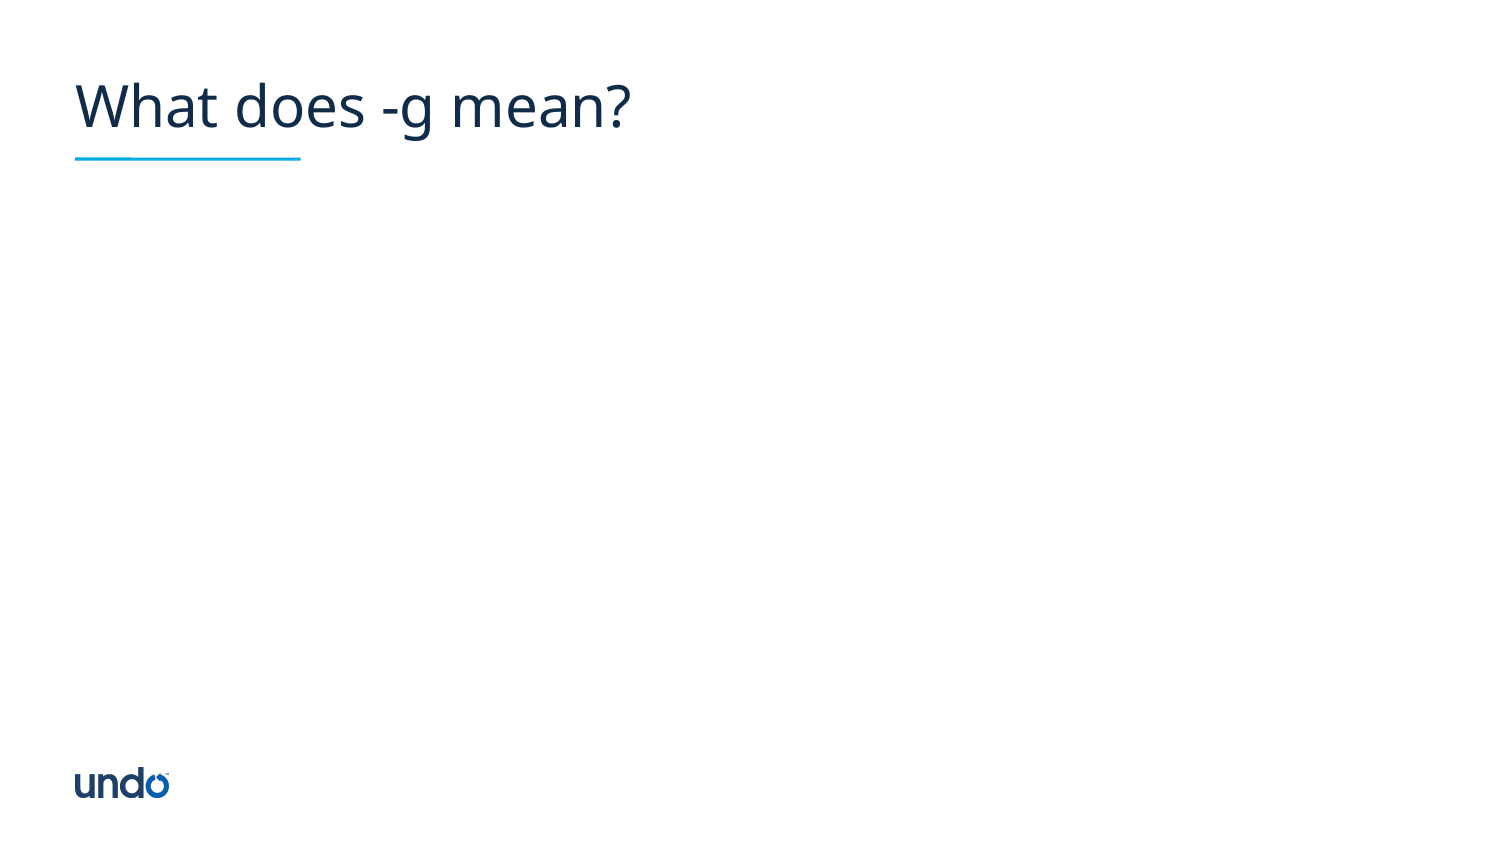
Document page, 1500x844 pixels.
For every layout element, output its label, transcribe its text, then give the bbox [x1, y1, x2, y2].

picture [75, 767, 169, 798]
title What does -g mean? [75, 75, 1425, 140]
